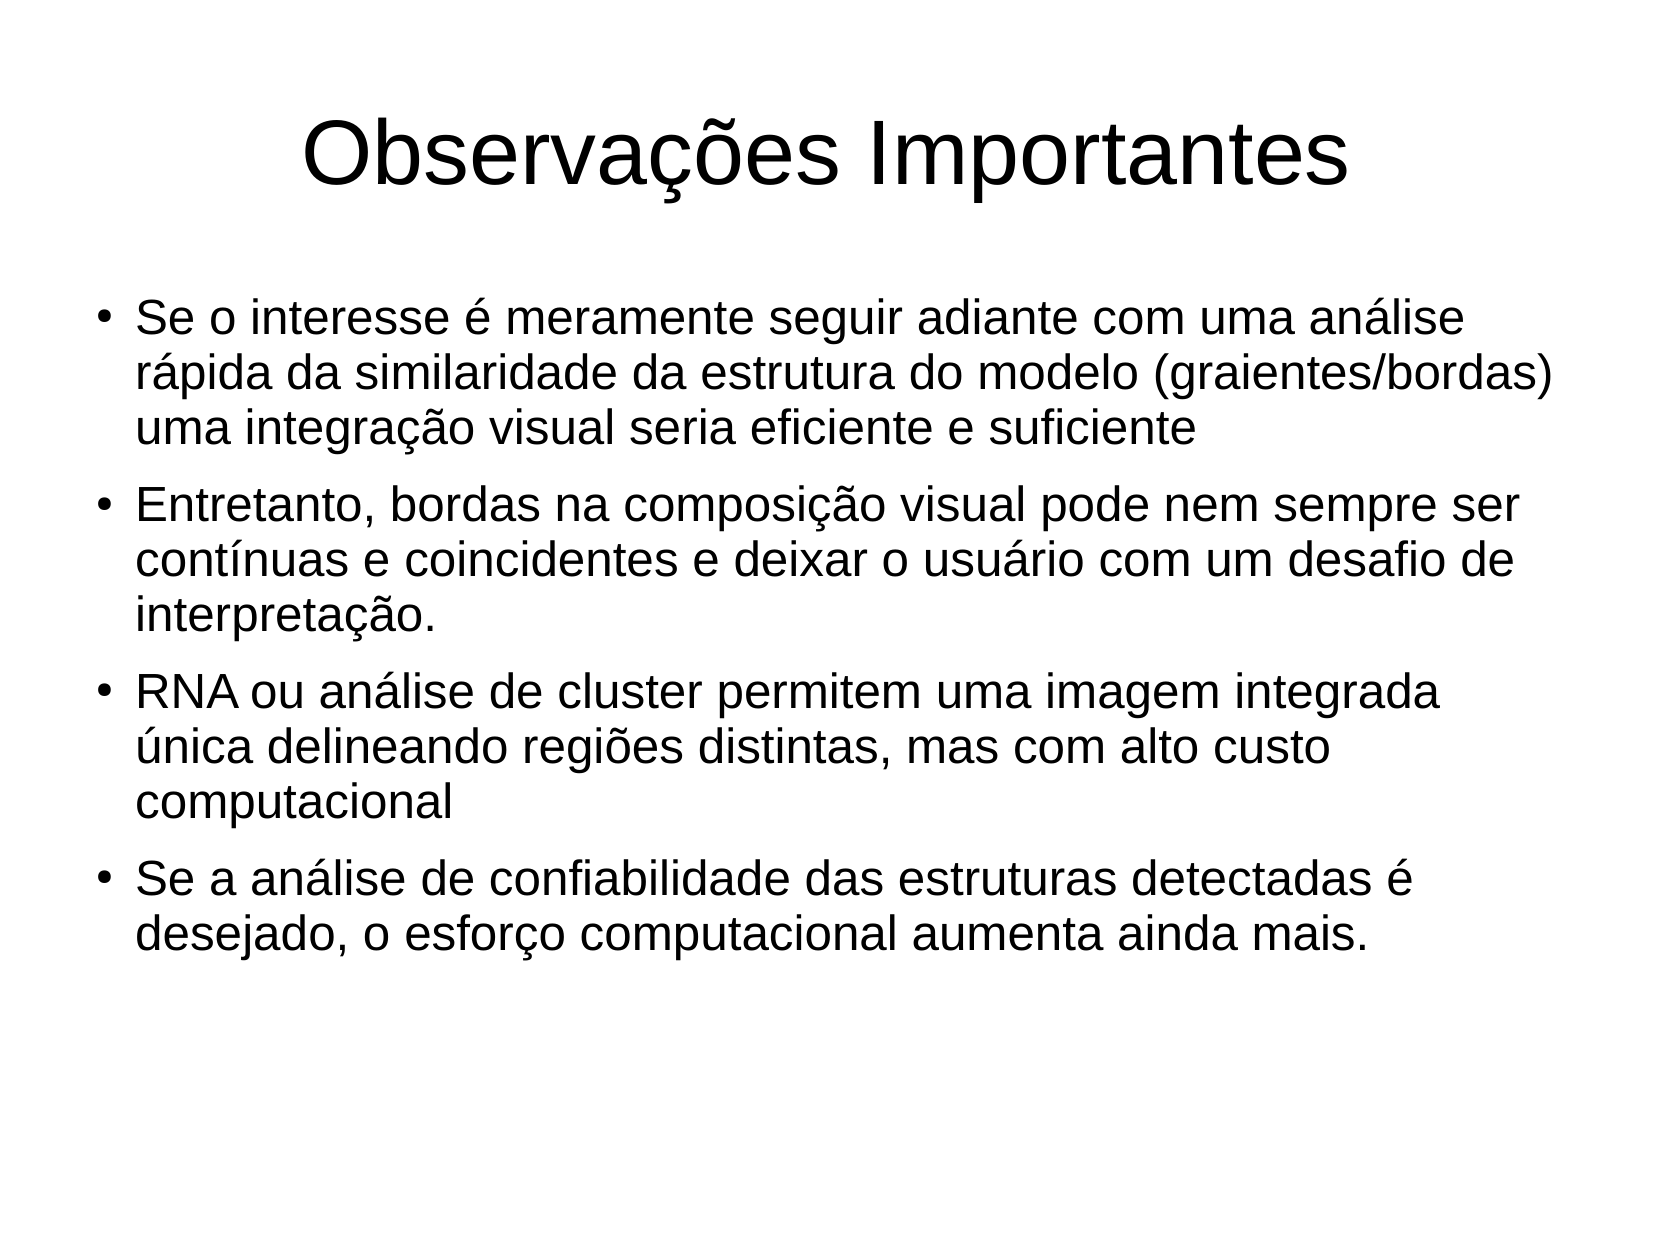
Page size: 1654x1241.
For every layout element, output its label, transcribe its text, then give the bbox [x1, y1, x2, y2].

list Se o interesse é meramente seguir adiante com uma análise rápida da similaridade da estrutura do modelo (graientes/bordas) uma integração visual seria eficiente e suficiente Entretanto, bordas na composição visual pode nem sempre ser contínuas e coincidentes e deixar o usuário com um desafio de interpretação. RNA ou análise de cluster permitem uma imagem integrada única delineando regiões distintas, mas com alto custo computacional Se a análise de confiabilidade das estruturas detectadas é desejado, o esforço computacional aumenta ainda mais. [82, 290, 1571, 1010]
title Observações Importantes [82, 49, 1571, 257]
